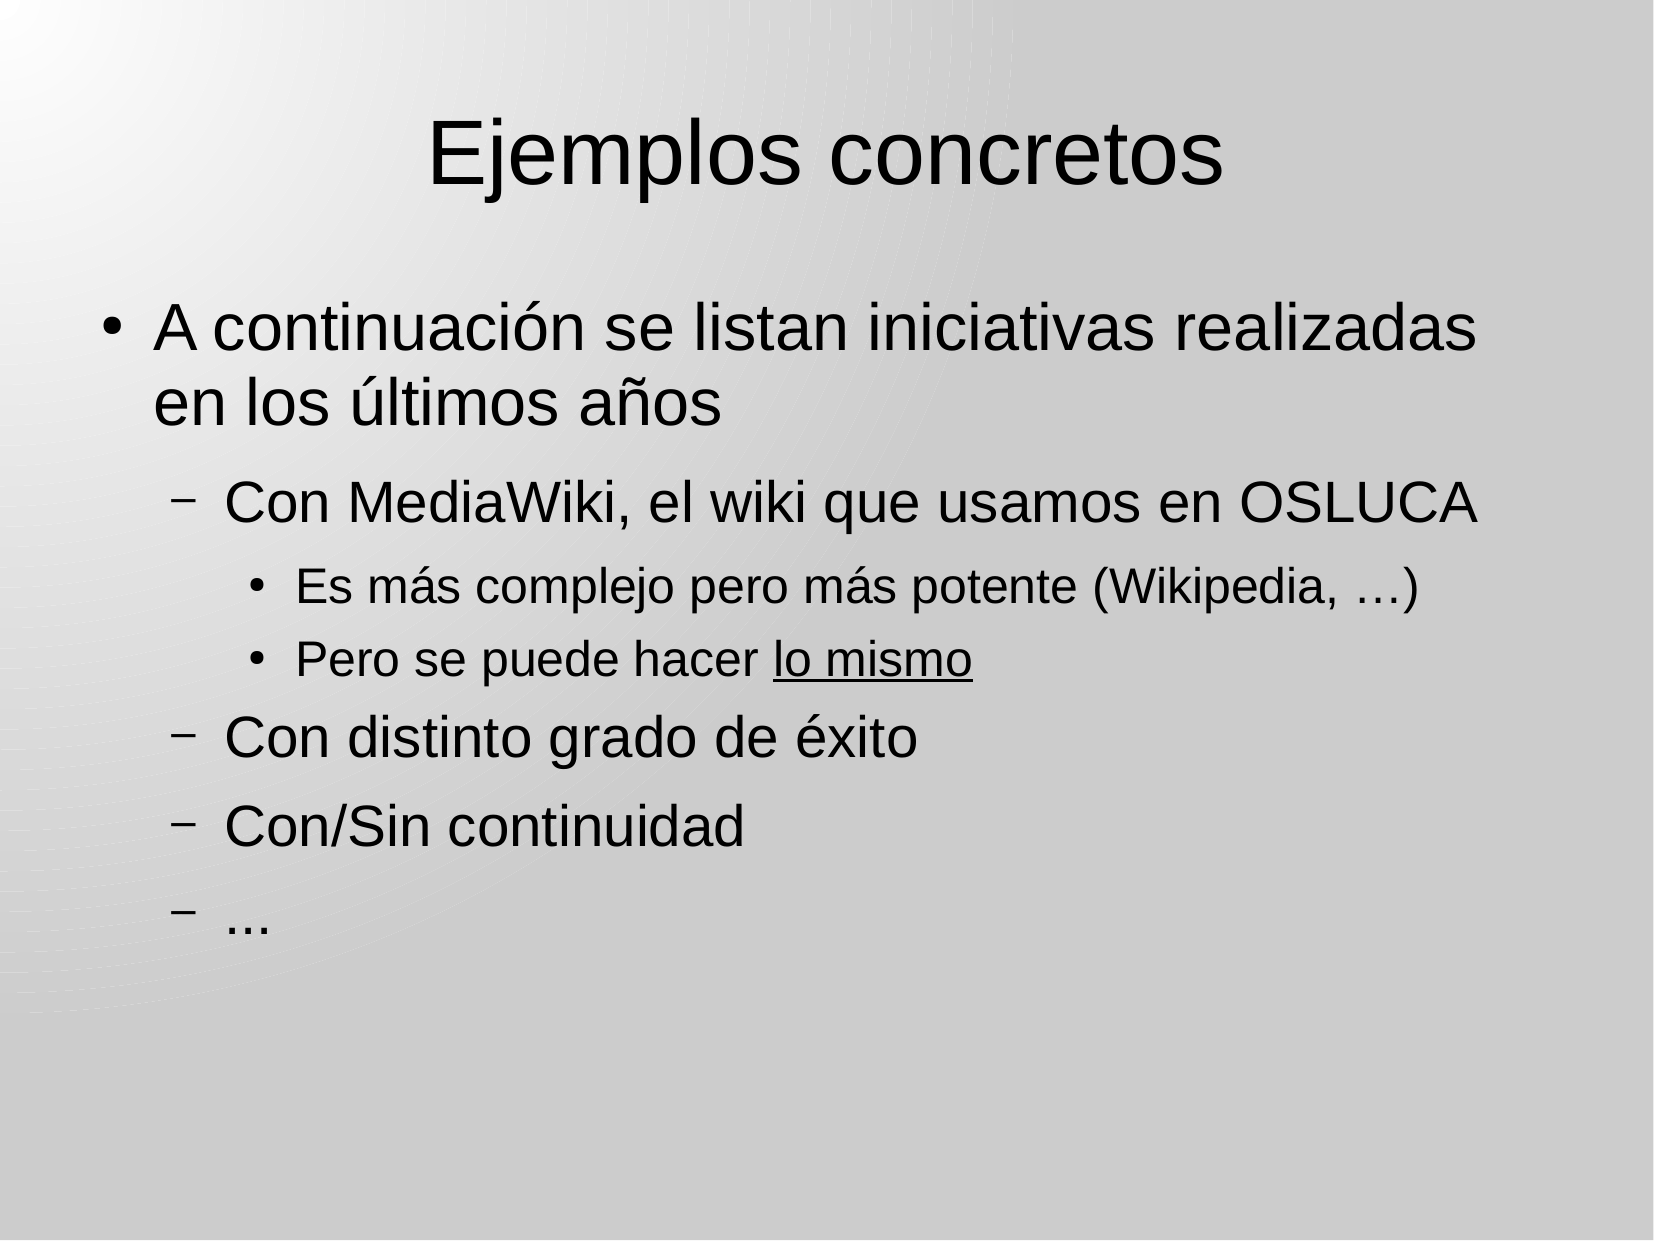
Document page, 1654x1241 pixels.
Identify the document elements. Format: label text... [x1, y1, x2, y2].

title Ejemplos concretos [82, 49, 1571, 257]
list A continuación se listan iniciativas realizadas en los últimos años Con MediaWiki, el wiki que usamos en OSLUCA Es más complejo pero más potente (Wikipedia, …) Pero se puede hacer lo mismo Con distinto grado de éxito Con/Sin continuidad ... [82, 290, 1538, 1109]
